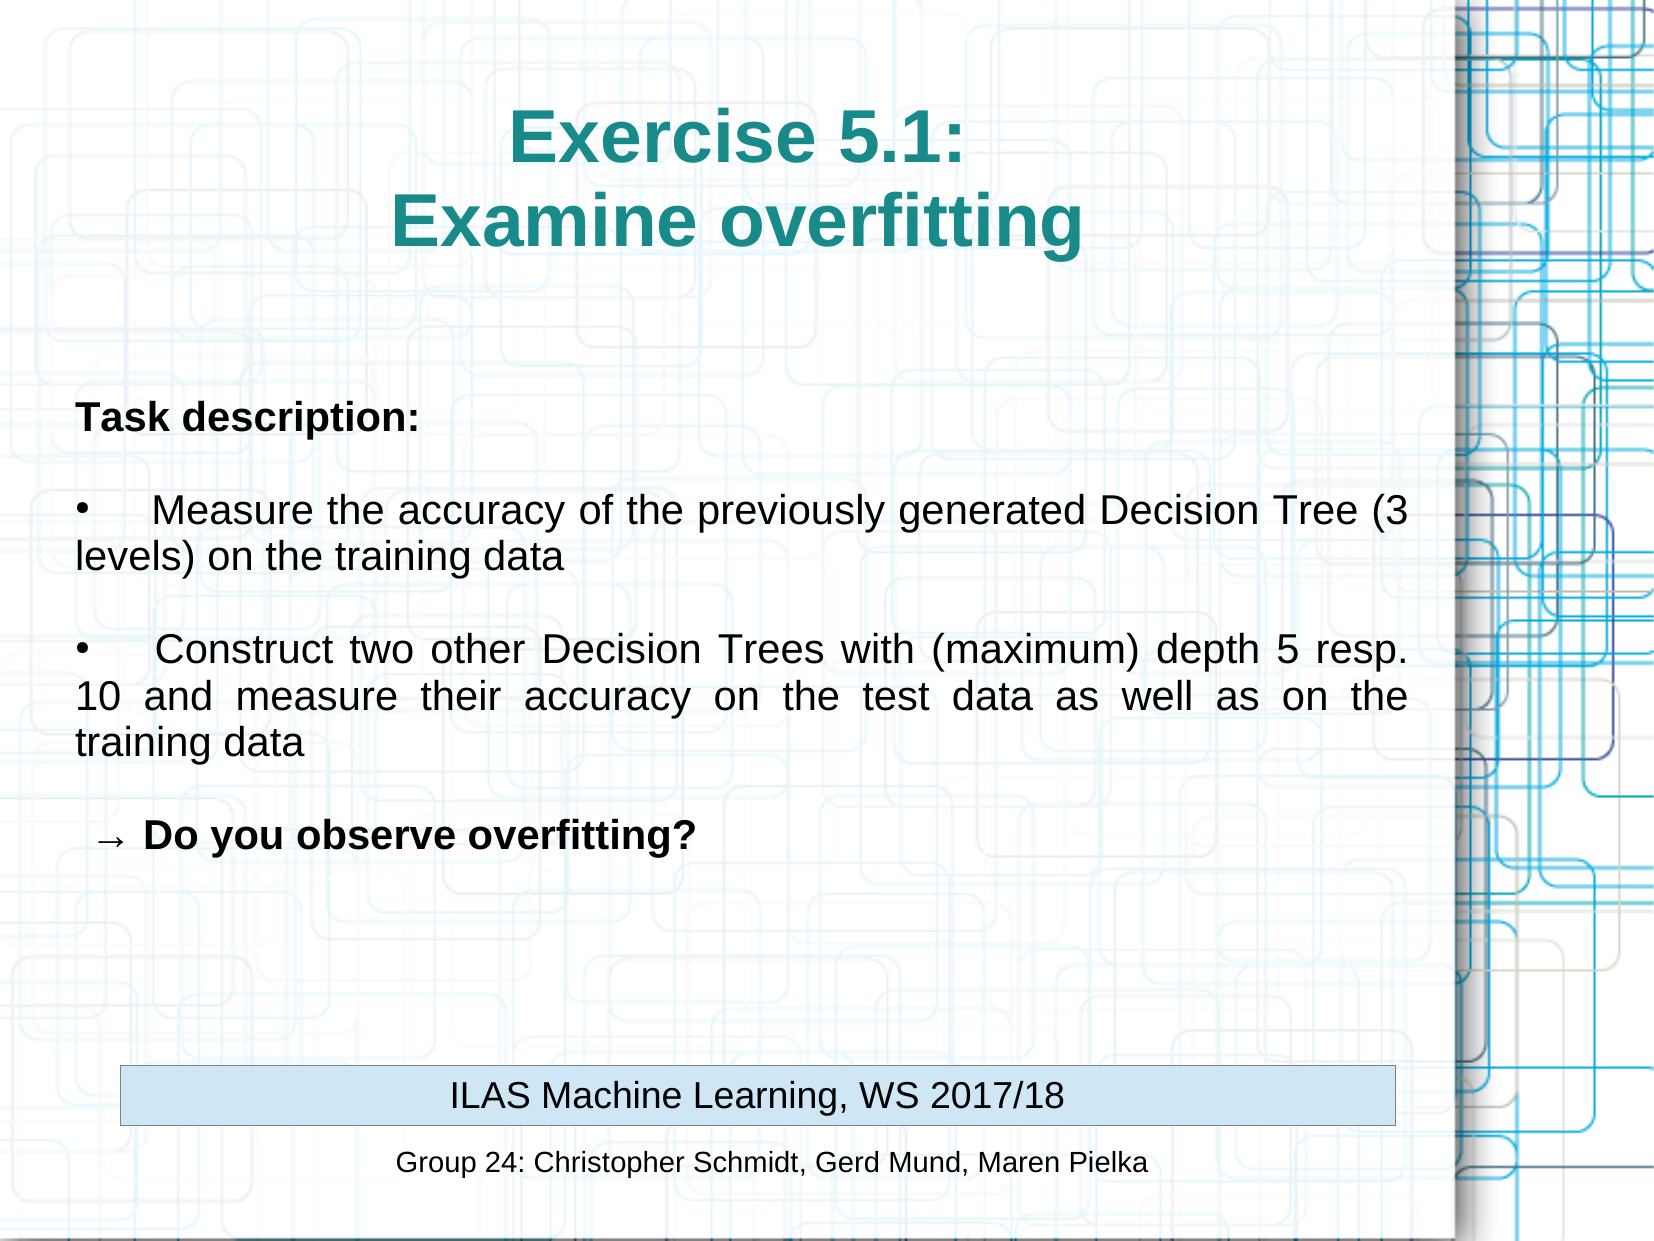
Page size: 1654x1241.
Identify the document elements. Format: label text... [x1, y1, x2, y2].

text_box ILAS Machine Learning, WS 2017/18 [120, 1065, 1396, 1126]
text_box Group 24: Christopher Schmidt, Gerd Mund, Maren Pielka [120, 1140, 1426, 1186]
title Exercise 5.1: Examine overfitting [59, 75, 1418, 283]
picture [0, 0, 1654, 1241]
subtitle Task description: Measure the accuracy of the previously generated Decision Tree (3 levels) on the training data Construct two other Decision Trees with (maximum) depth 5 resp. 10 and measure their accuracy on the test data as well as on the training data → Do you observe overfitting? [75, 216, 1410, 1036]
